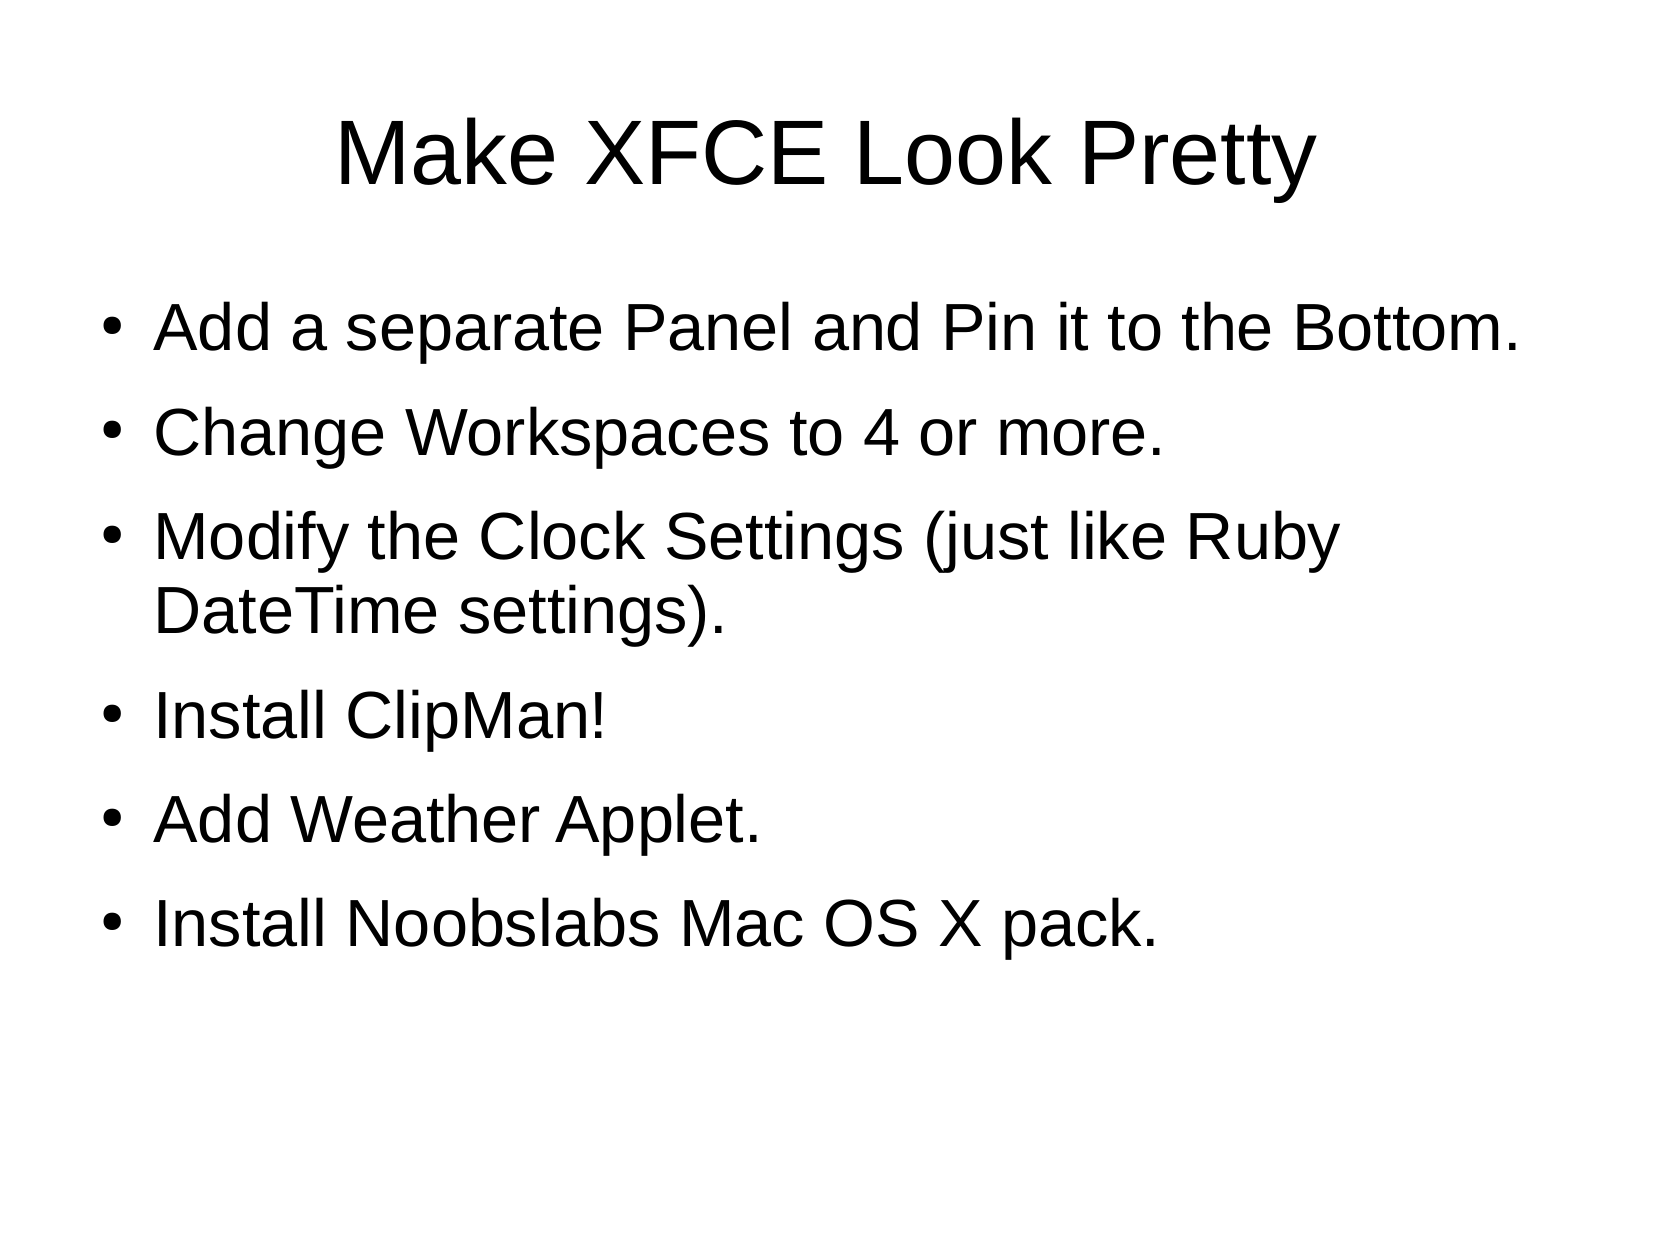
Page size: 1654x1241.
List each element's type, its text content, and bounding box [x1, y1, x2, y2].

list Add a separate Panel and Pin it to the Bottom. Change Workspaces to 4 or more. Modify the Clock Settings (just like Ruby DateTime settings). Install ClipMan! Add Weather Applet. Install Noobslabs Mac OS X pack. [82, 290, 1571, 1010]
title Make XFCE Look Pretty [82, 49, 1571, 257]
